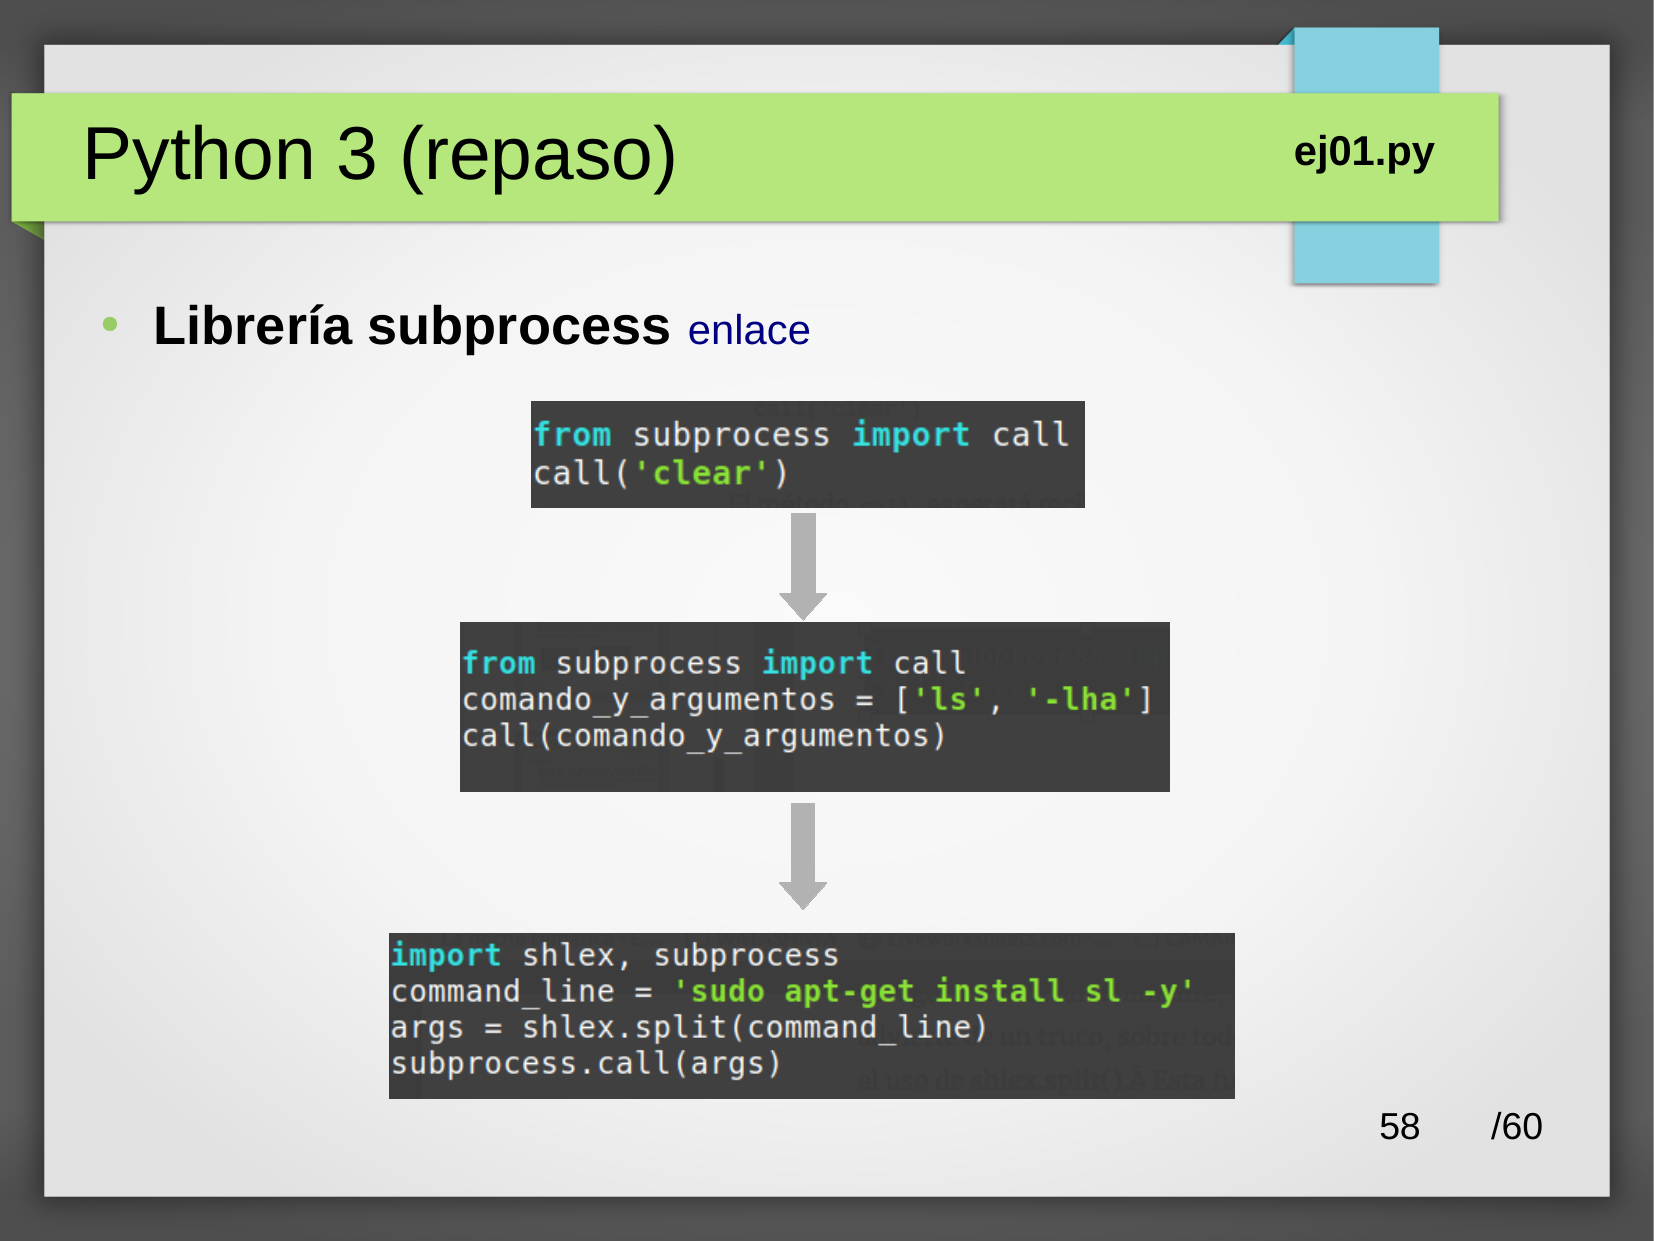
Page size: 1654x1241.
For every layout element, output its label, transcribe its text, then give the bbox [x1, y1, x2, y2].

list Librería subprocess enlace [82, 295, 1571, 1015]
text_box ej01.py [1279, 120, 1465, 229]
title Python 3 (repaso) [82, 94, 1264, 213]
text_box [779, 513, 827, 621]
text_box [779, 803, 827, 910]
text_box /60 [1476, 1098, 1644, 1169]
text_box <número> [1364, 1098, 1476, 1169]
picture [0, 0, 1654, 1241]
